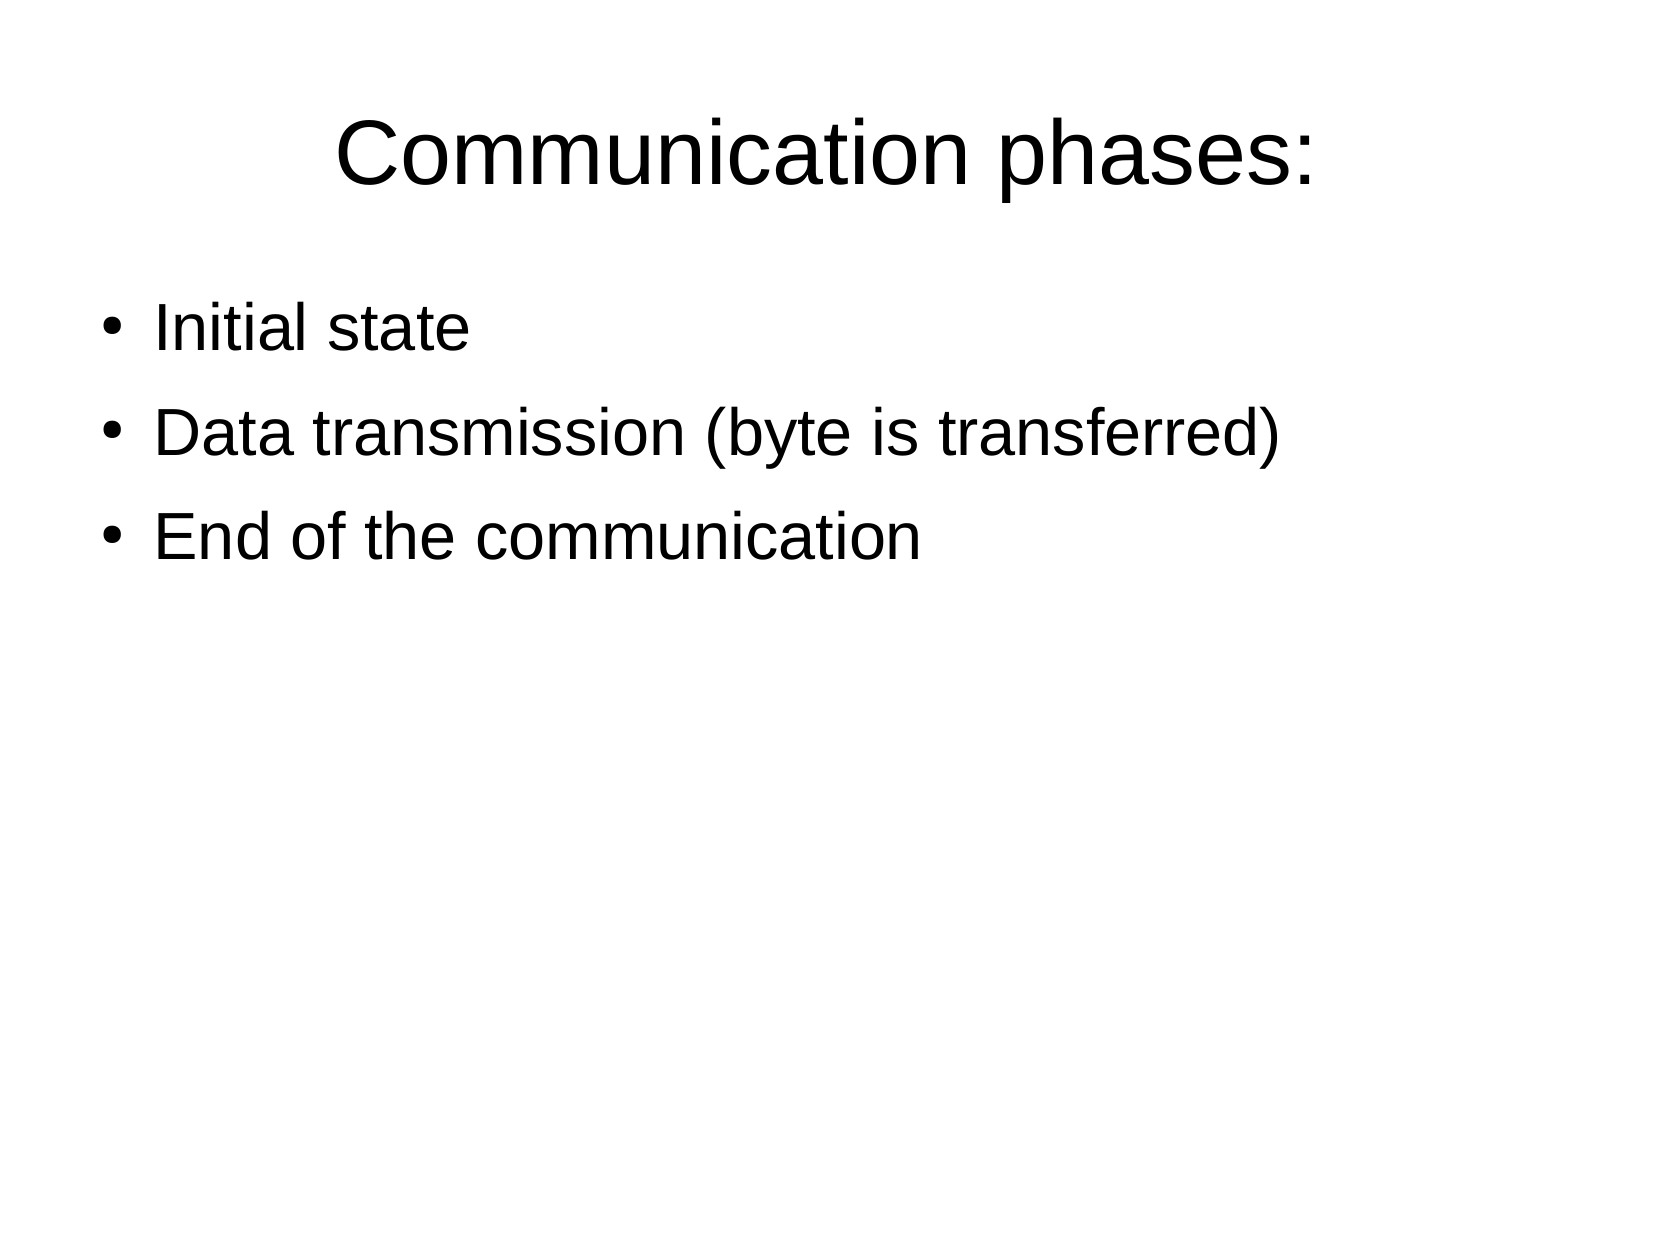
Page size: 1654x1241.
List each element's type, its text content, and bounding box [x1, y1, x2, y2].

title Communication phases: [82, 49, 1571, 257]
list Initial state Data transmission (byte is transferred) End of the communication [82, 290, 1571, 1010]
